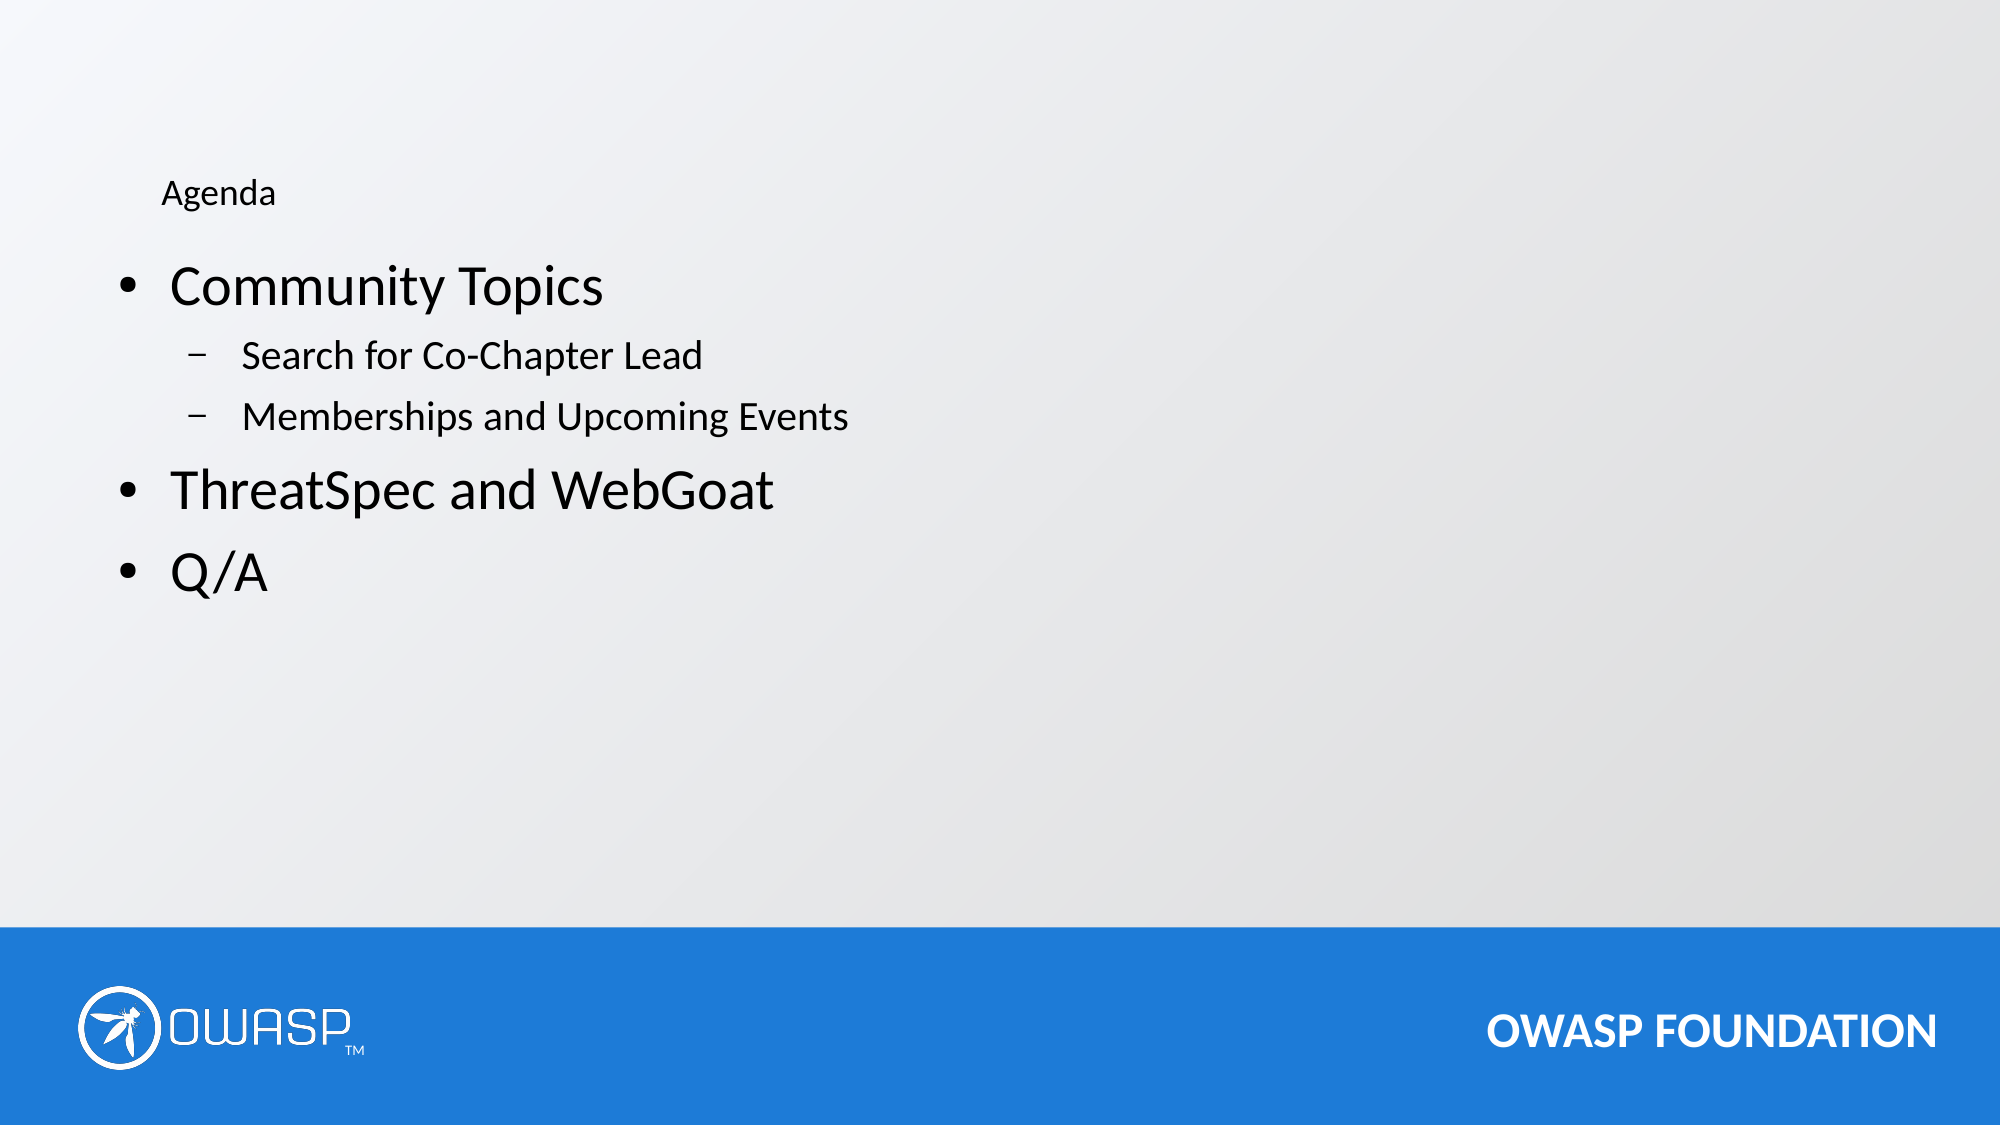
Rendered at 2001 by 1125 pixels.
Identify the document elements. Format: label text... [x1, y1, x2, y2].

title Agenda [161, 129, 1839, 263]
list Community Topics Search for Co-Chapter Lead Memberships and Upcoming Events ThreatSpec and WebGoat Q/A [99, 263, 1900, 916]
picture [78, 986, 350, 1070]
